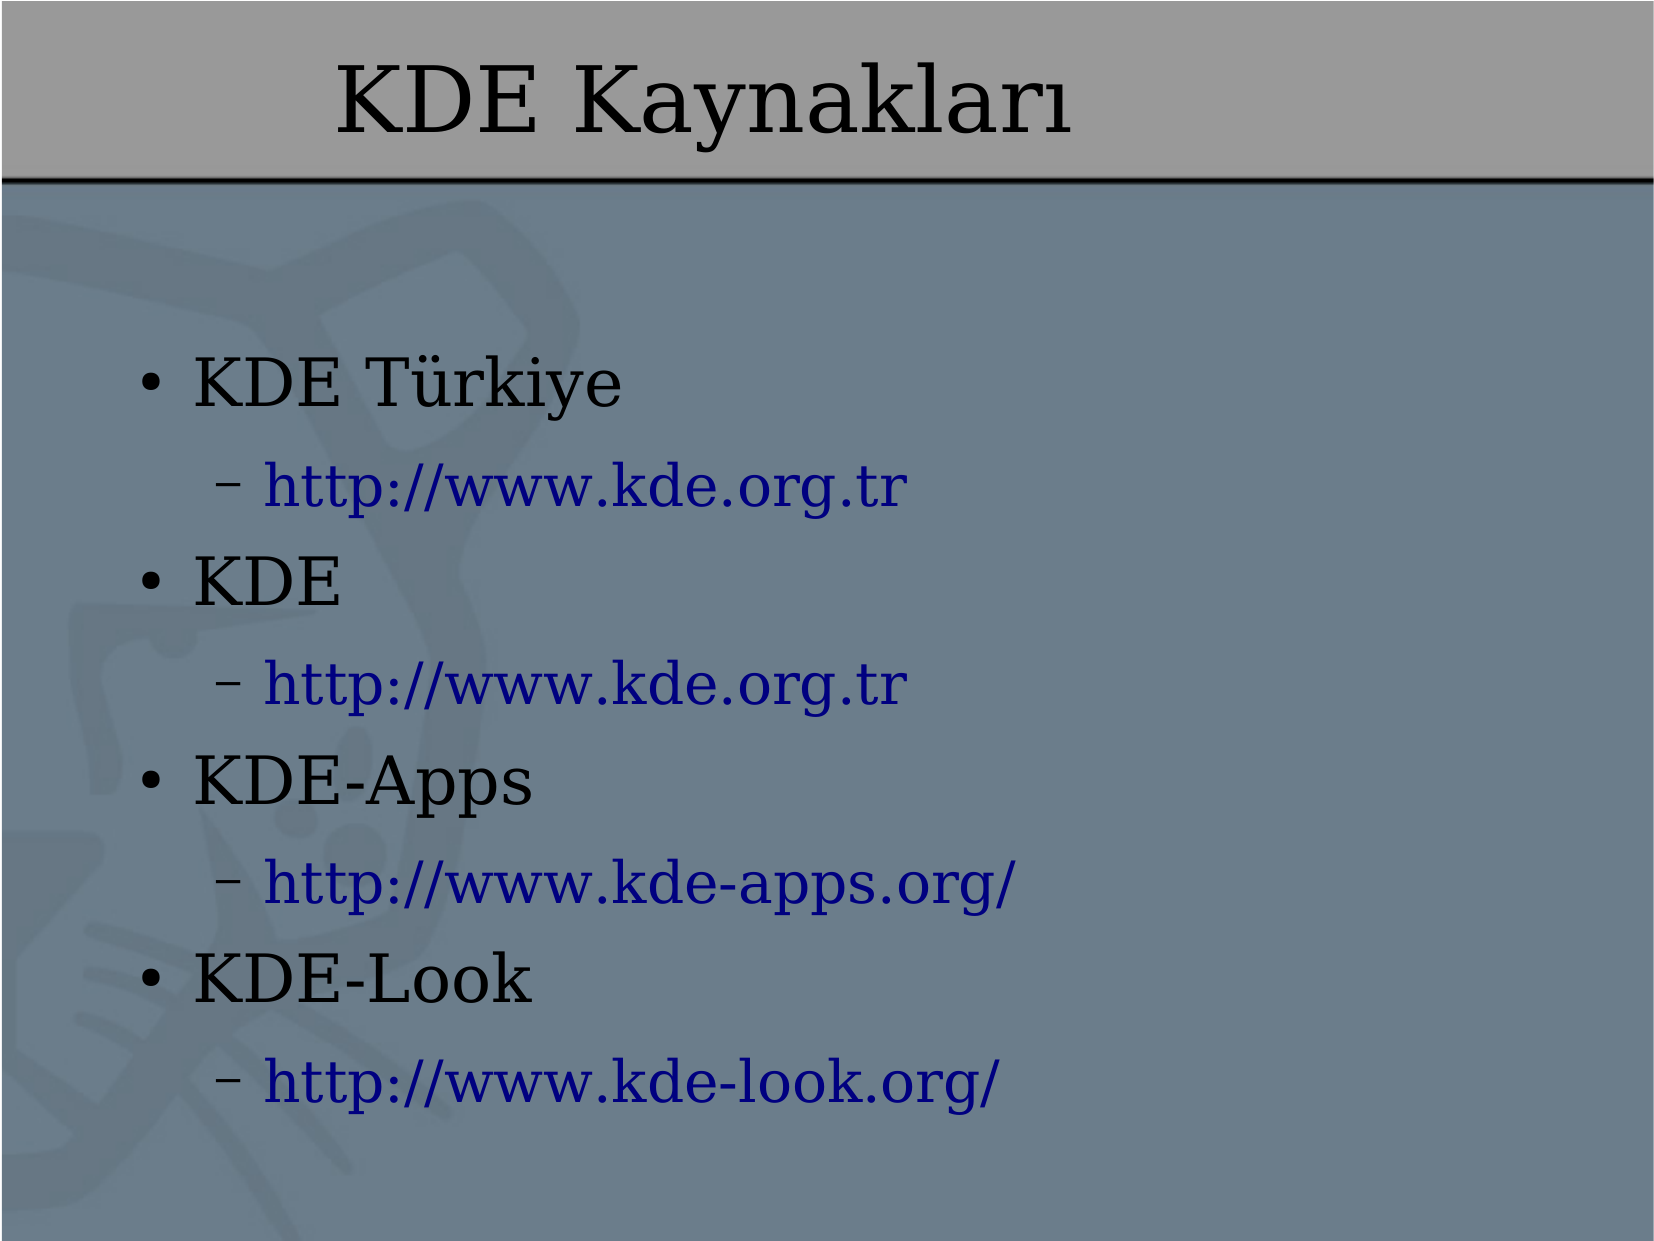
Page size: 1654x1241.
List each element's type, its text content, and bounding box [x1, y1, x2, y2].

title KDE Kaynakları [0, 0, 1410, 204]
list KDE Türkiye http://www.kde.org.tr KDE http://www.kde.org.tr KDE-Apps http://www.kde-apps.org/ KDE-Look http://www.kde-look.org/ [121, 344, 1534, 1127]
picture [1, 1, 1654, 1241]
